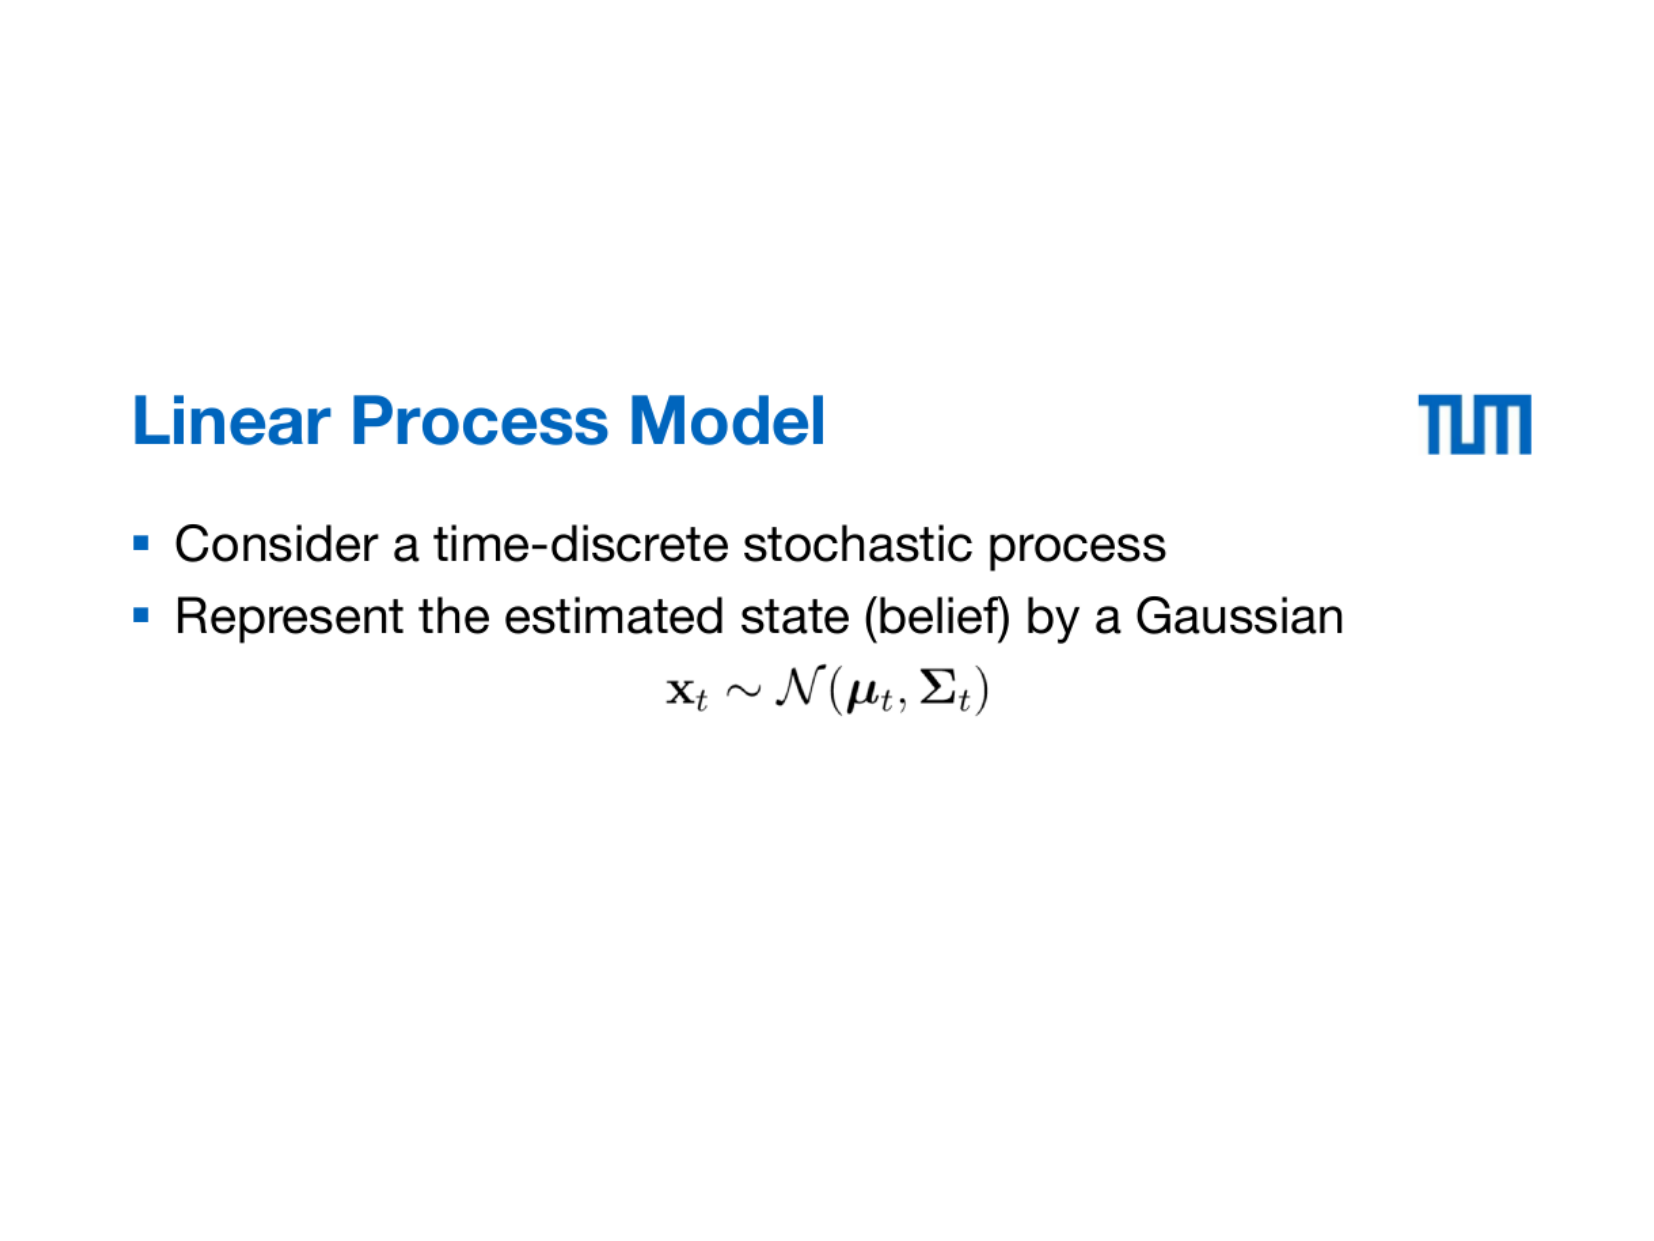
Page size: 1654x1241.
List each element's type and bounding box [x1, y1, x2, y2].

picture [82, 368, 1571, 931]
